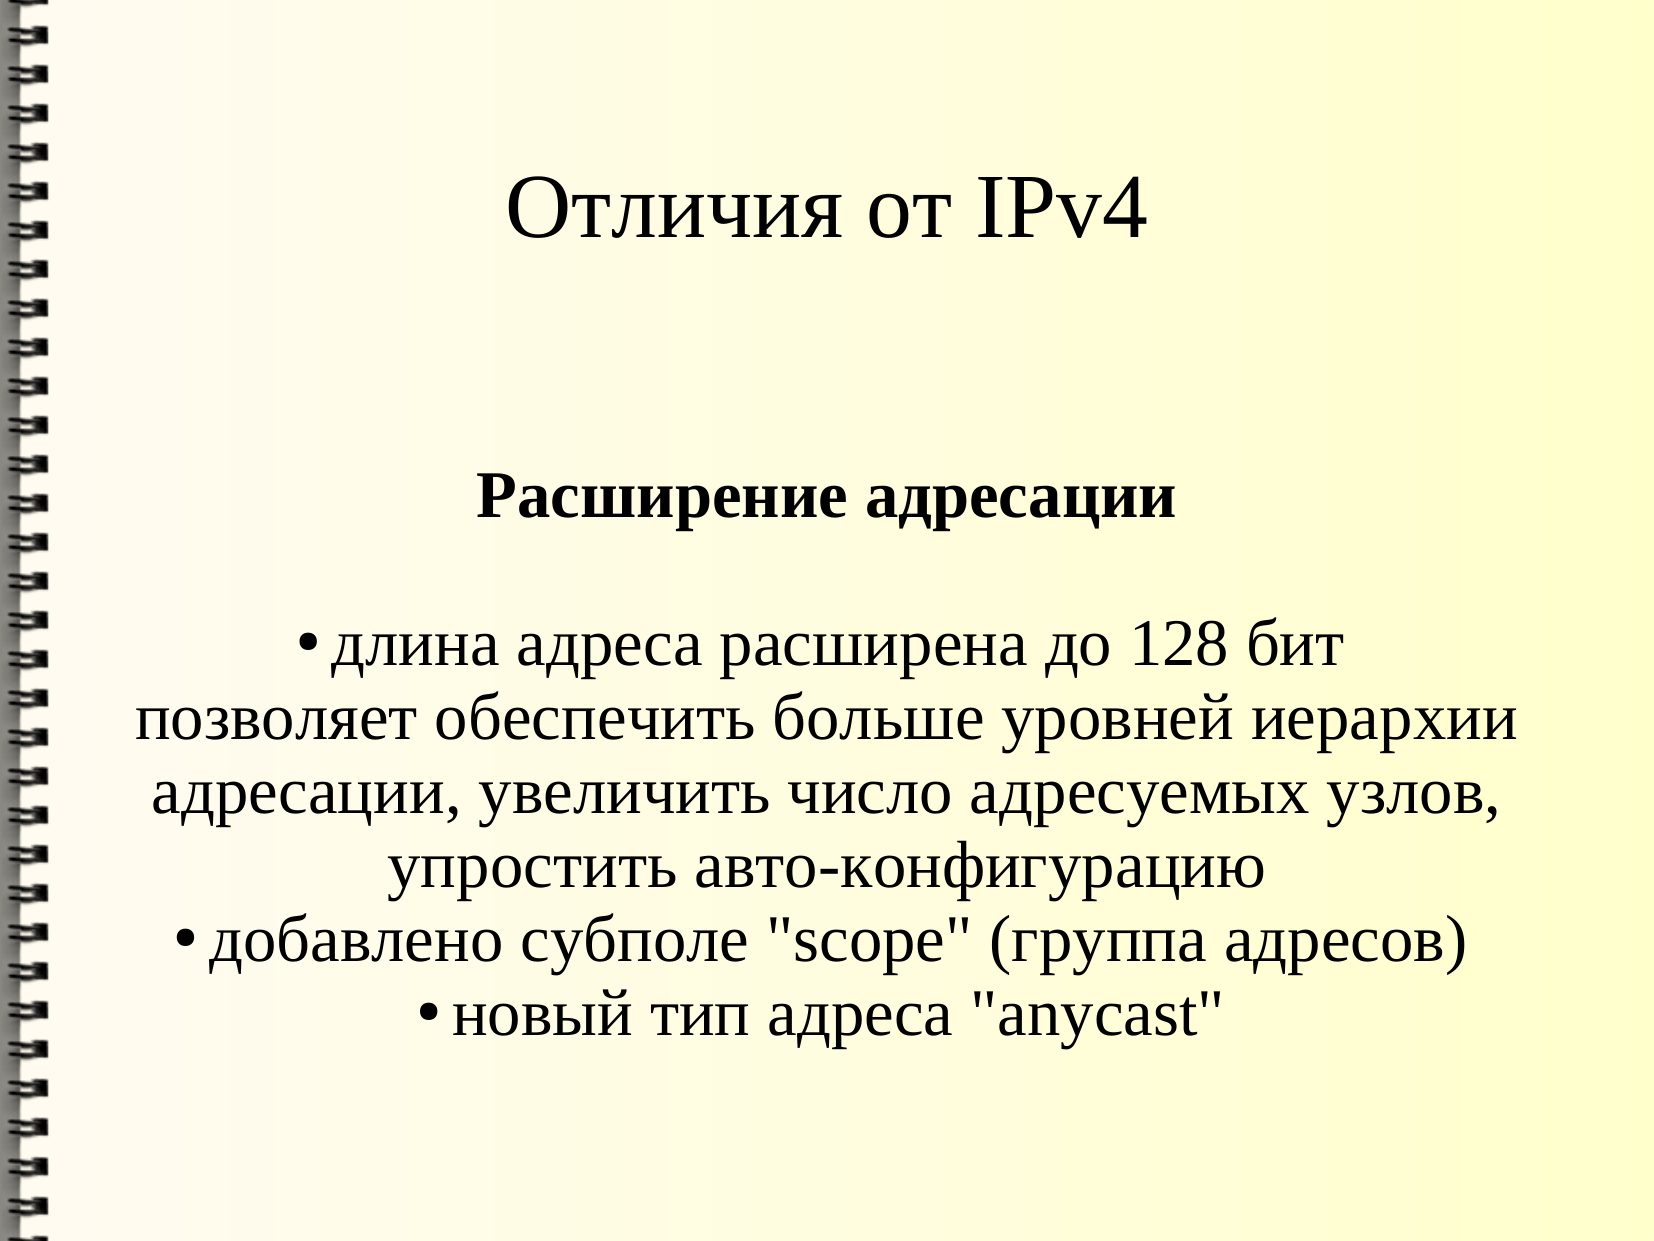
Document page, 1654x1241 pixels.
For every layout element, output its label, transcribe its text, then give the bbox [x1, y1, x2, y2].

subtitle Расширение адресации длина адреса расширена до 128 бит позволяет обеспечить больше уровней иерархии адресации, увеличить число адресуемых узлов, упростить авто-конфигурацию добавлено субполе "scope" (группа адресов) новый тип адреса "anycast" [121, 344, 1534, 1164]
title Отличия от IPv4 [121, 102, 1534, 311]
picture [0, 0, 1654, 1241]
